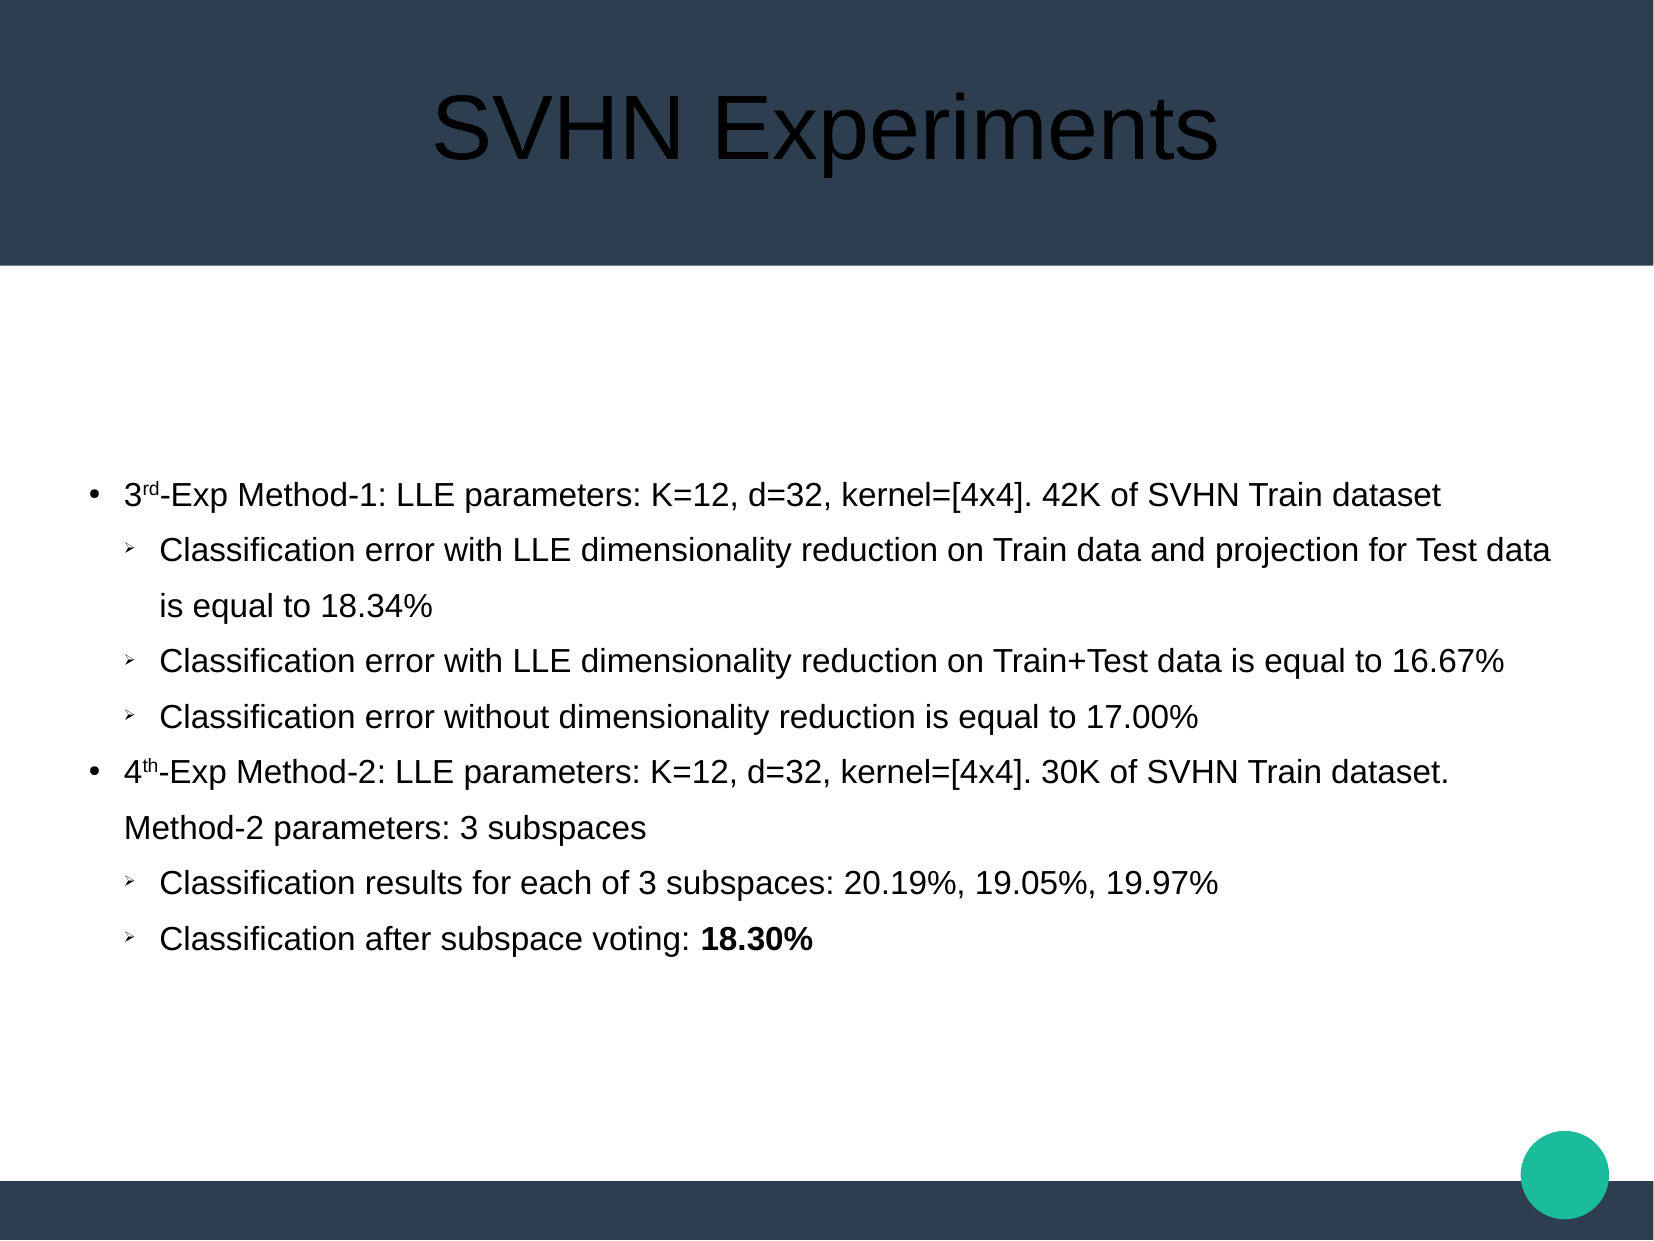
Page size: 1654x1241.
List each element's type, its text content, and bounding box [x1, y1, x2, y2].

title SVHN Experiments [59, 49, 1595, 207]
subtitle 3rd-Exp Method-1: LLE parameters: K=12, d=32, kernel=[4x4]. 42K of SVHN Train dataset Classification error with LLE dimensionality reduction on Train data and projection for Test data is equal to 18.34% Classification error with LLE dimensionality reduction on Train+Test data is equal to 16.67% Classification error without dimensionality reduction is equal to 17.00% 4th-Exp Method-2: LLE parameters: K=12, d=32, kernel=[4x4]. 30K of SVHN Train dataset. Method-2 parameters: 3 subspaces Classification results for each of 3 subspaces: 20.19%, 19.05%, 19.97% Classification after subspace voting: 18.30% [88, 290, 1577, 1126]
